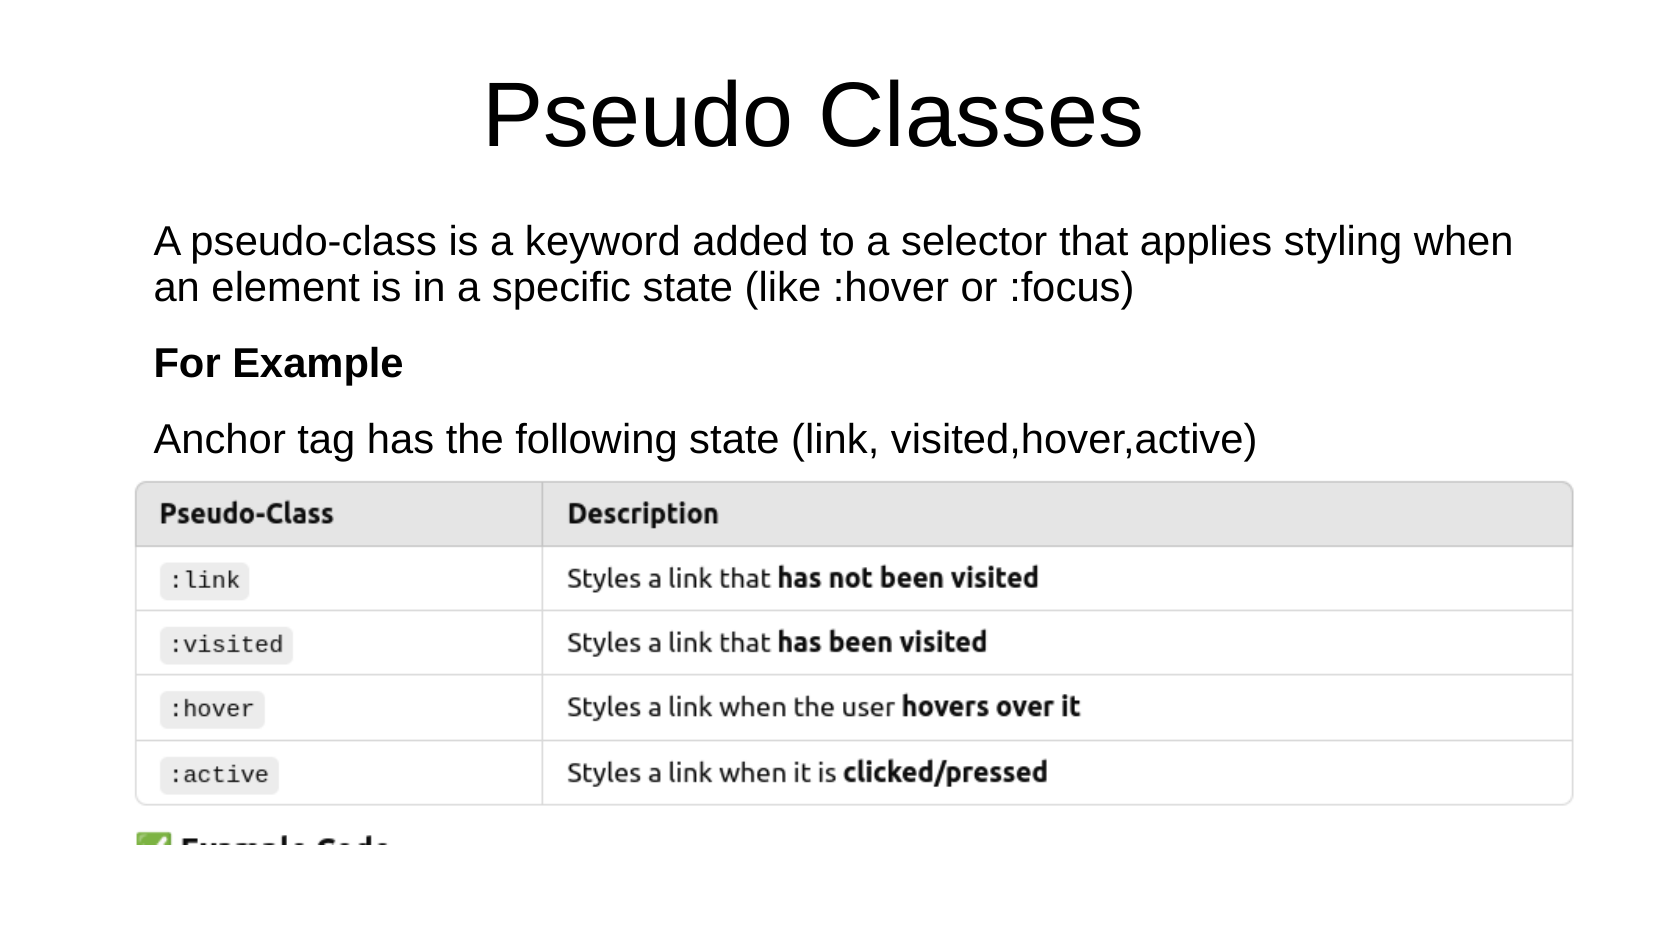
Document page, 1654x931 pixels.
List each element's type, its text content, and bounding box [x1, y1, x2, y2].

picture [29, 472, 1605, 845]
list A pseudo-class is a keyword added to a selector that applies styling when an element is in a specific state (like :hover or :focus) For Example Anchor tag has the following state (link, visited,hover,active) [82, 217, 1571, 472]
title Pseudo Classes [82, 37, 1571, 193]
